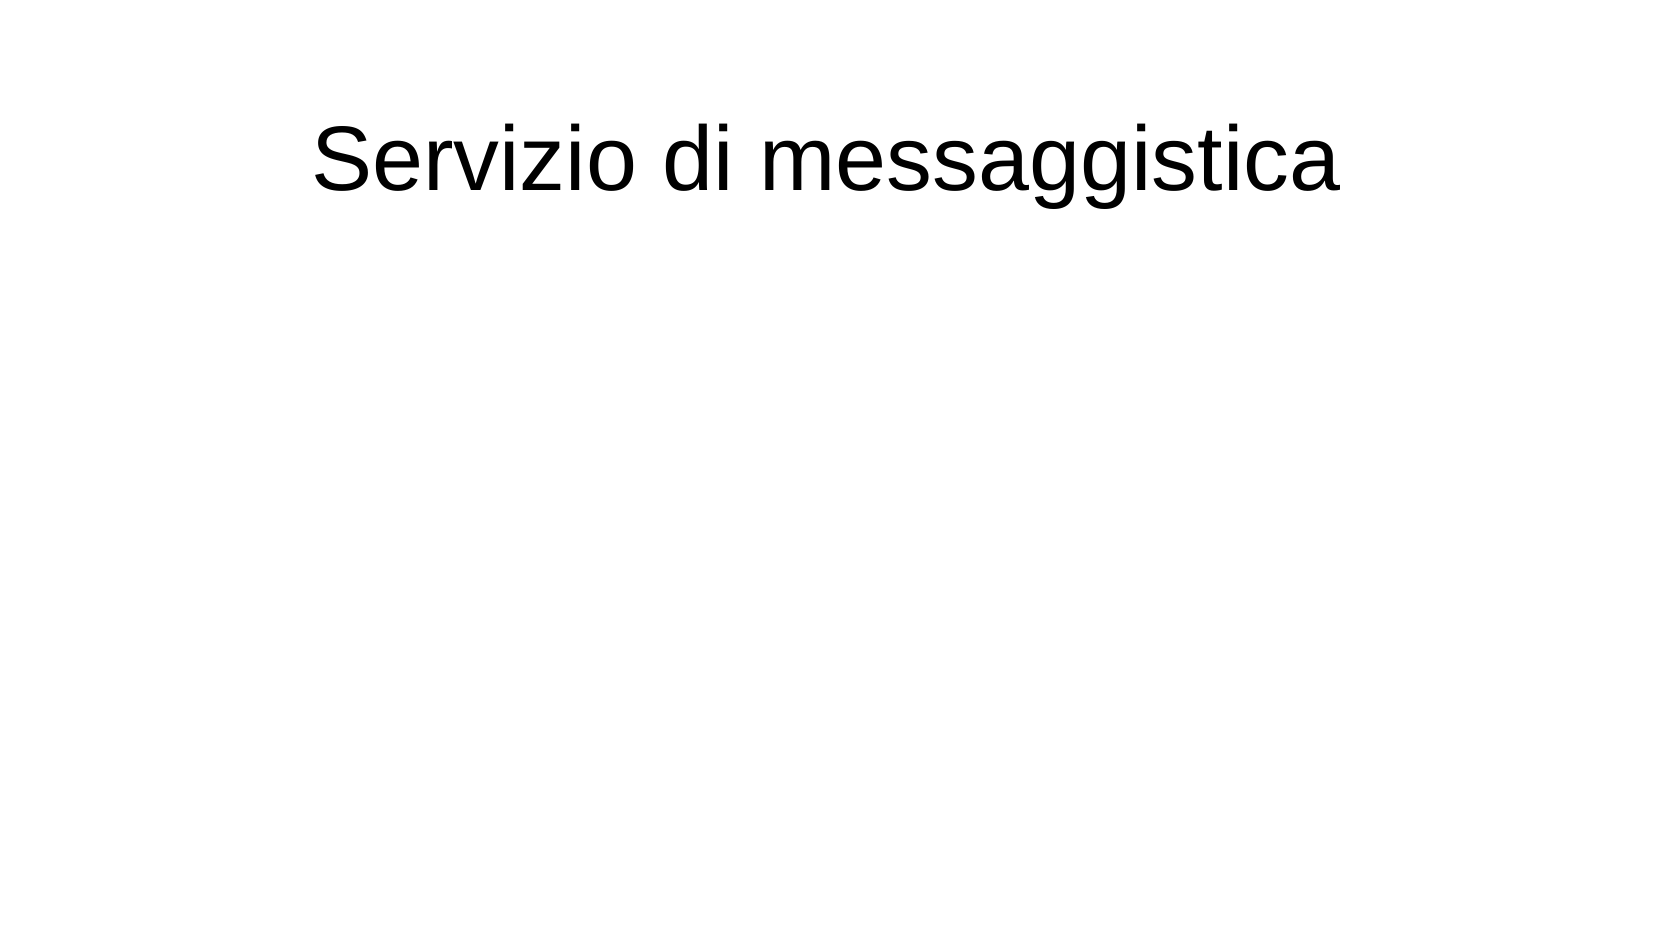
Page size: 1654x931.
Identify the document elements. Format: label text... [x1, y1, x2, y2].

title Servizio di messaggistica [82, 80, 1571, 237]
